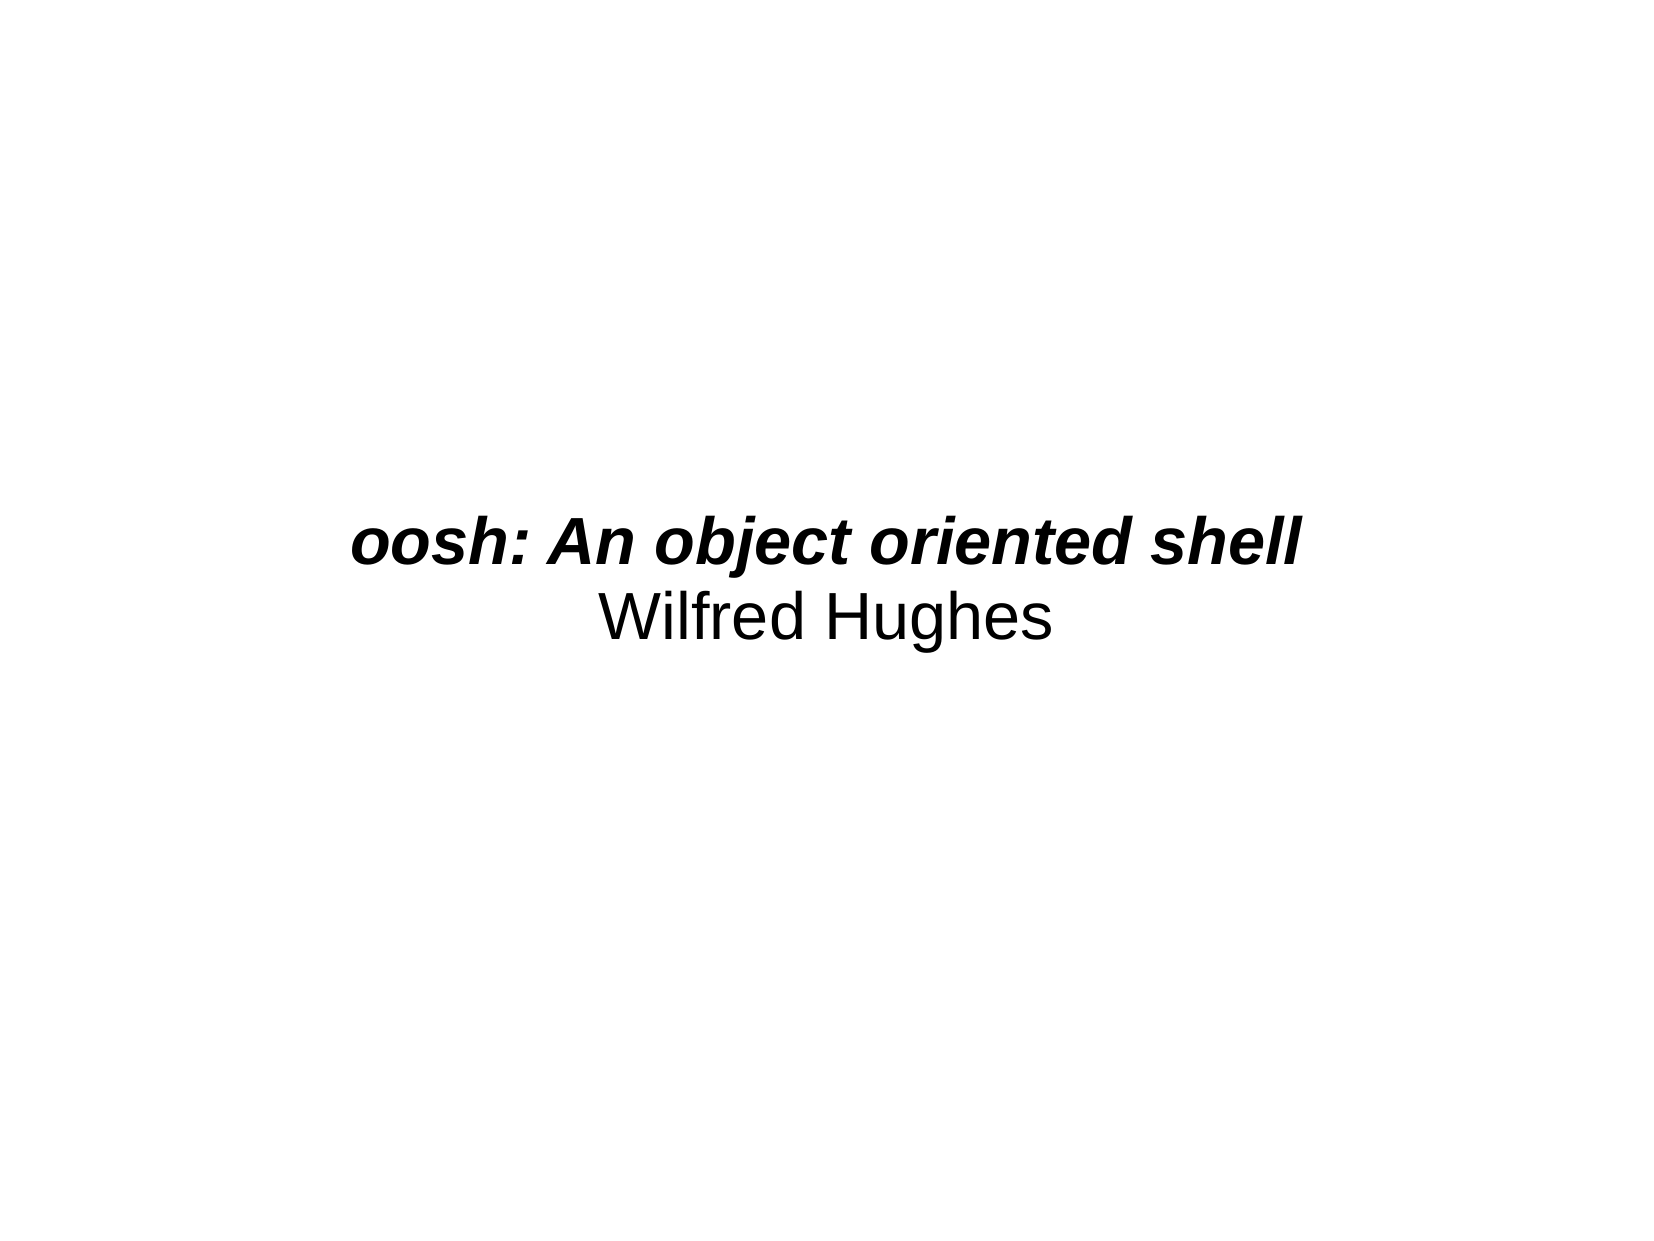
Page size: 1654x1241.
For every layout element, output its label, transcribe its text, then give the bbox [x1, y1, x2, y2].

subtitle oosh: An object oriented shell Wilfred Hughes [82, 56, 1571, 1102]
